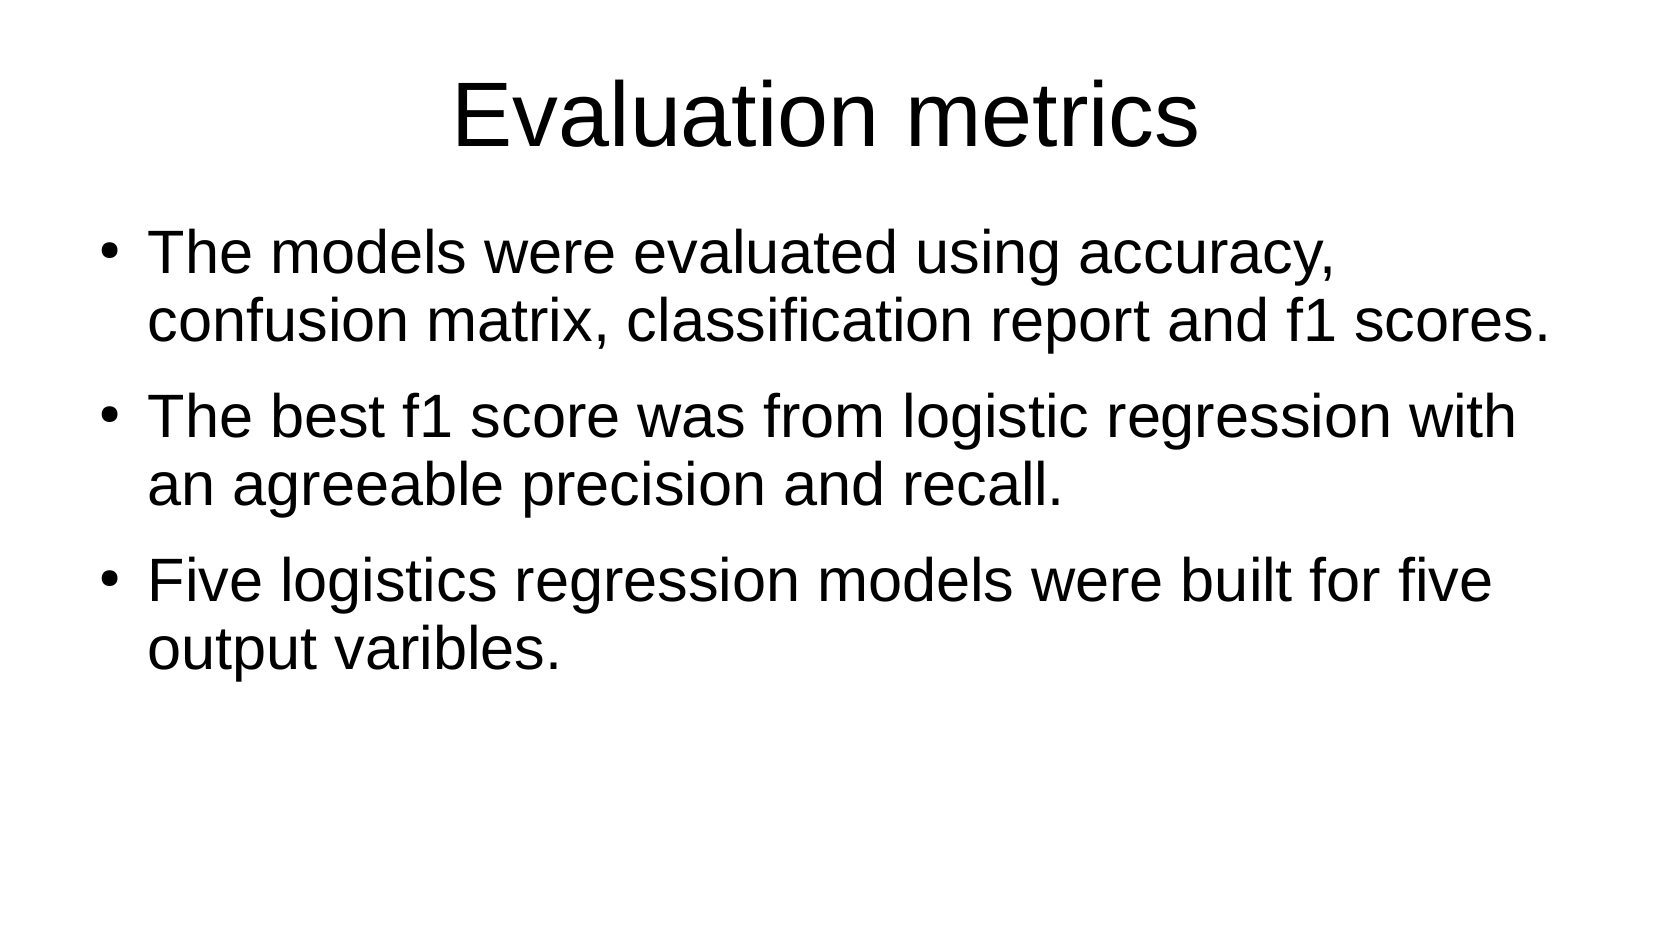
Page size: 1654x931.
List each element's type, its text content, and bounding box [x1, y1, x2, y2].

title Evaluation metrics [82, 37, 1571, 193]
list The models were evaluated using accuracy, confusion matrix, classification report and f1 scores. The best f1 score was from logistic regression with an agreeable precision and recall. Five logistics regression models were built for five output varibles. [82, 217, 1571, 758]
